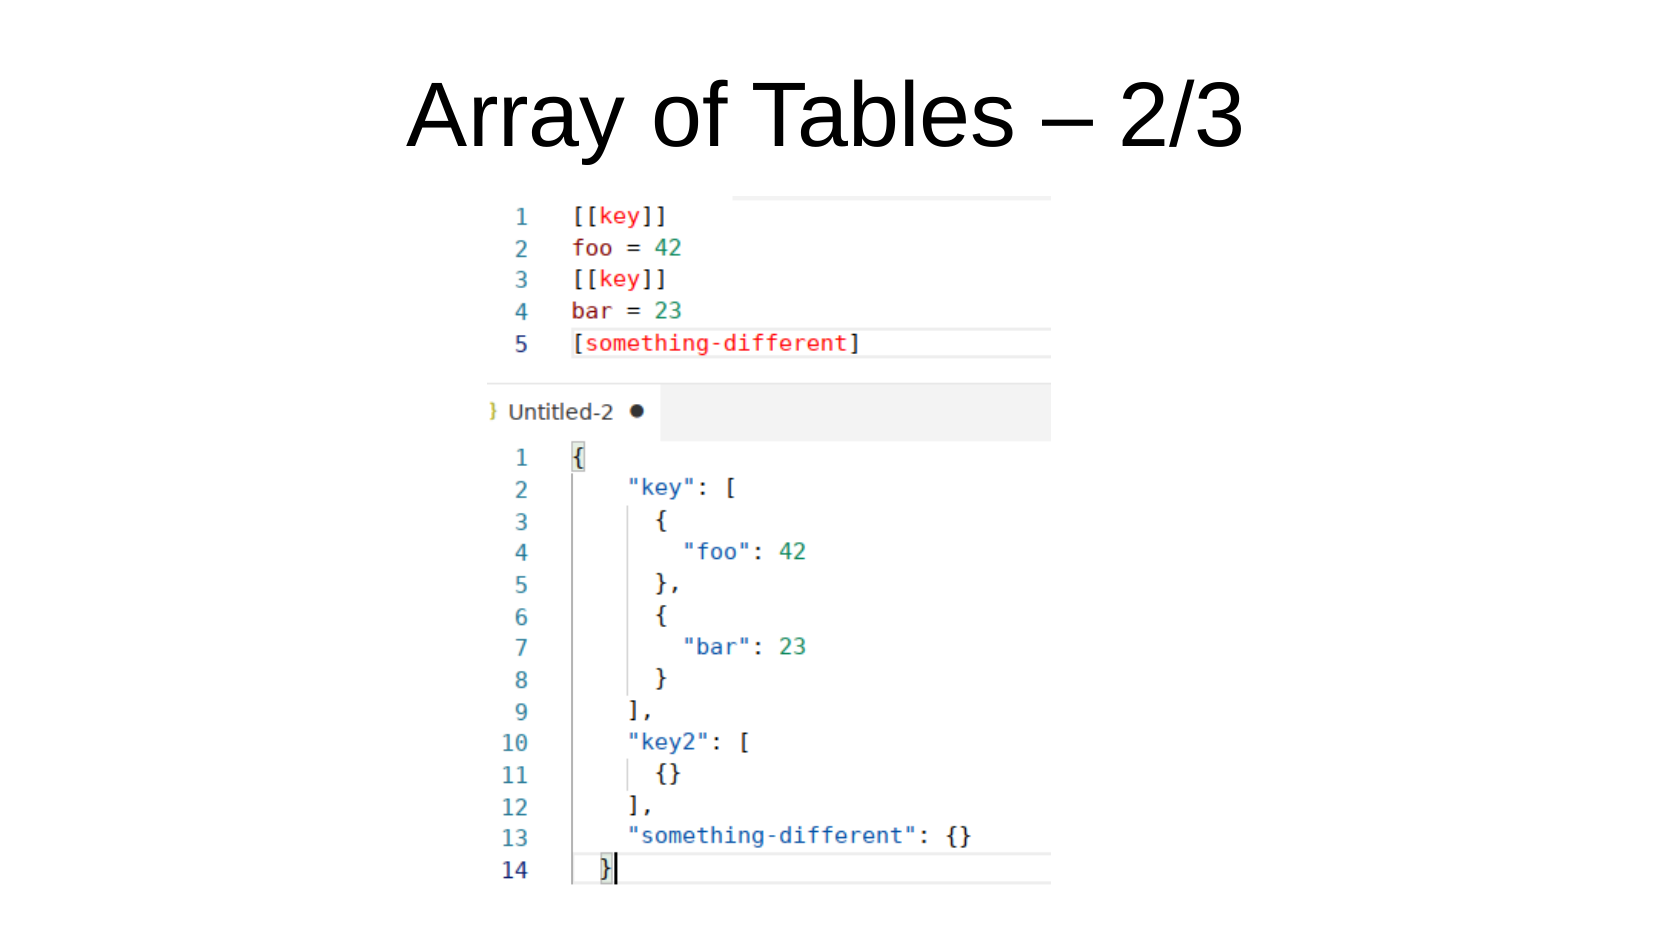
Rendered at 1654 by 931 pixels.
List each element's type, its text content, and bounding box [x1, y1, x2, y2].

title Array of Tables – 2/3 [82, 37, 1571, 193]
picture [487, 196, 1051, 901]
